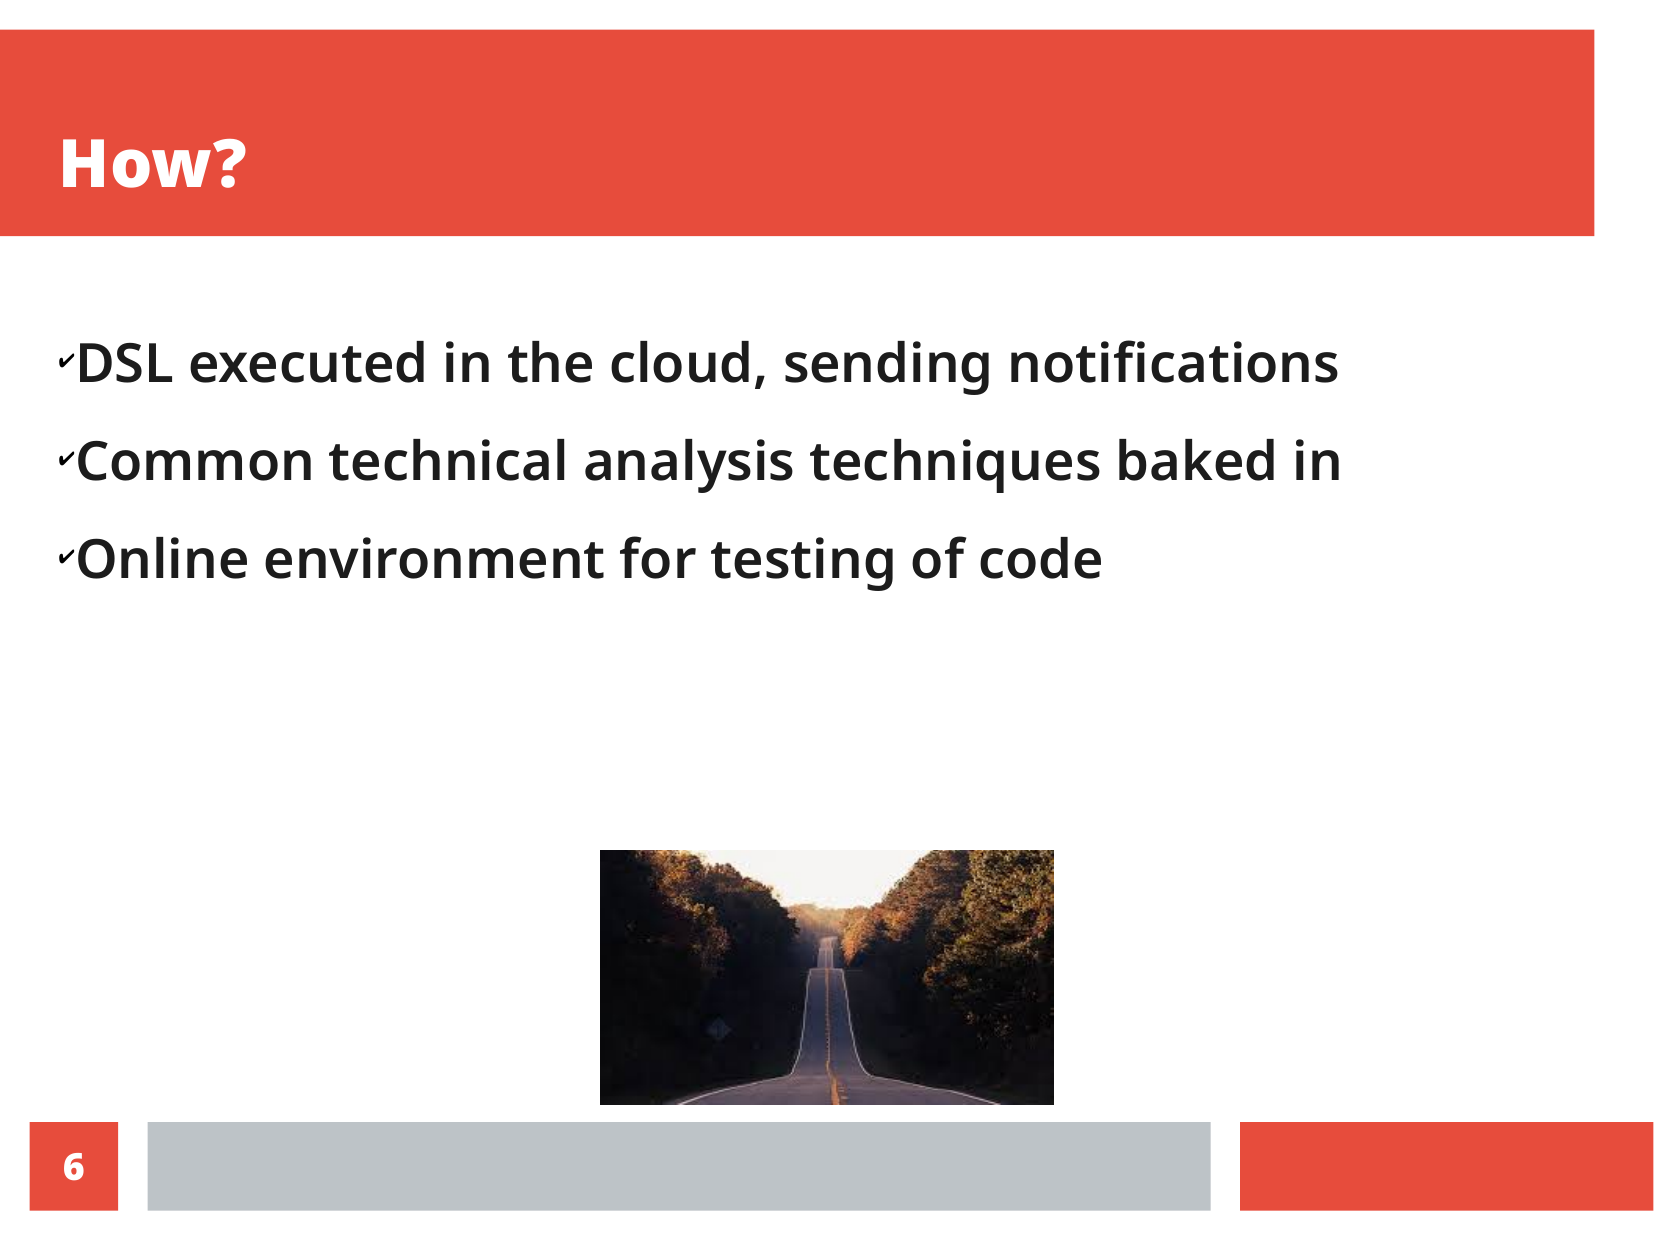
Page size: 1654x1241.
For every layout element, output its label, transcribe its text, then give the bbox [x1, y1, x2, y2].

list DSL executed in the cloud, sending notifications Common technical analysis techniques baked in Online environment for testing of code [59, 324, 1565, 1093]
picture [600, 850, 1054, 1105]
title How? [59, 59, 1595, 207]
